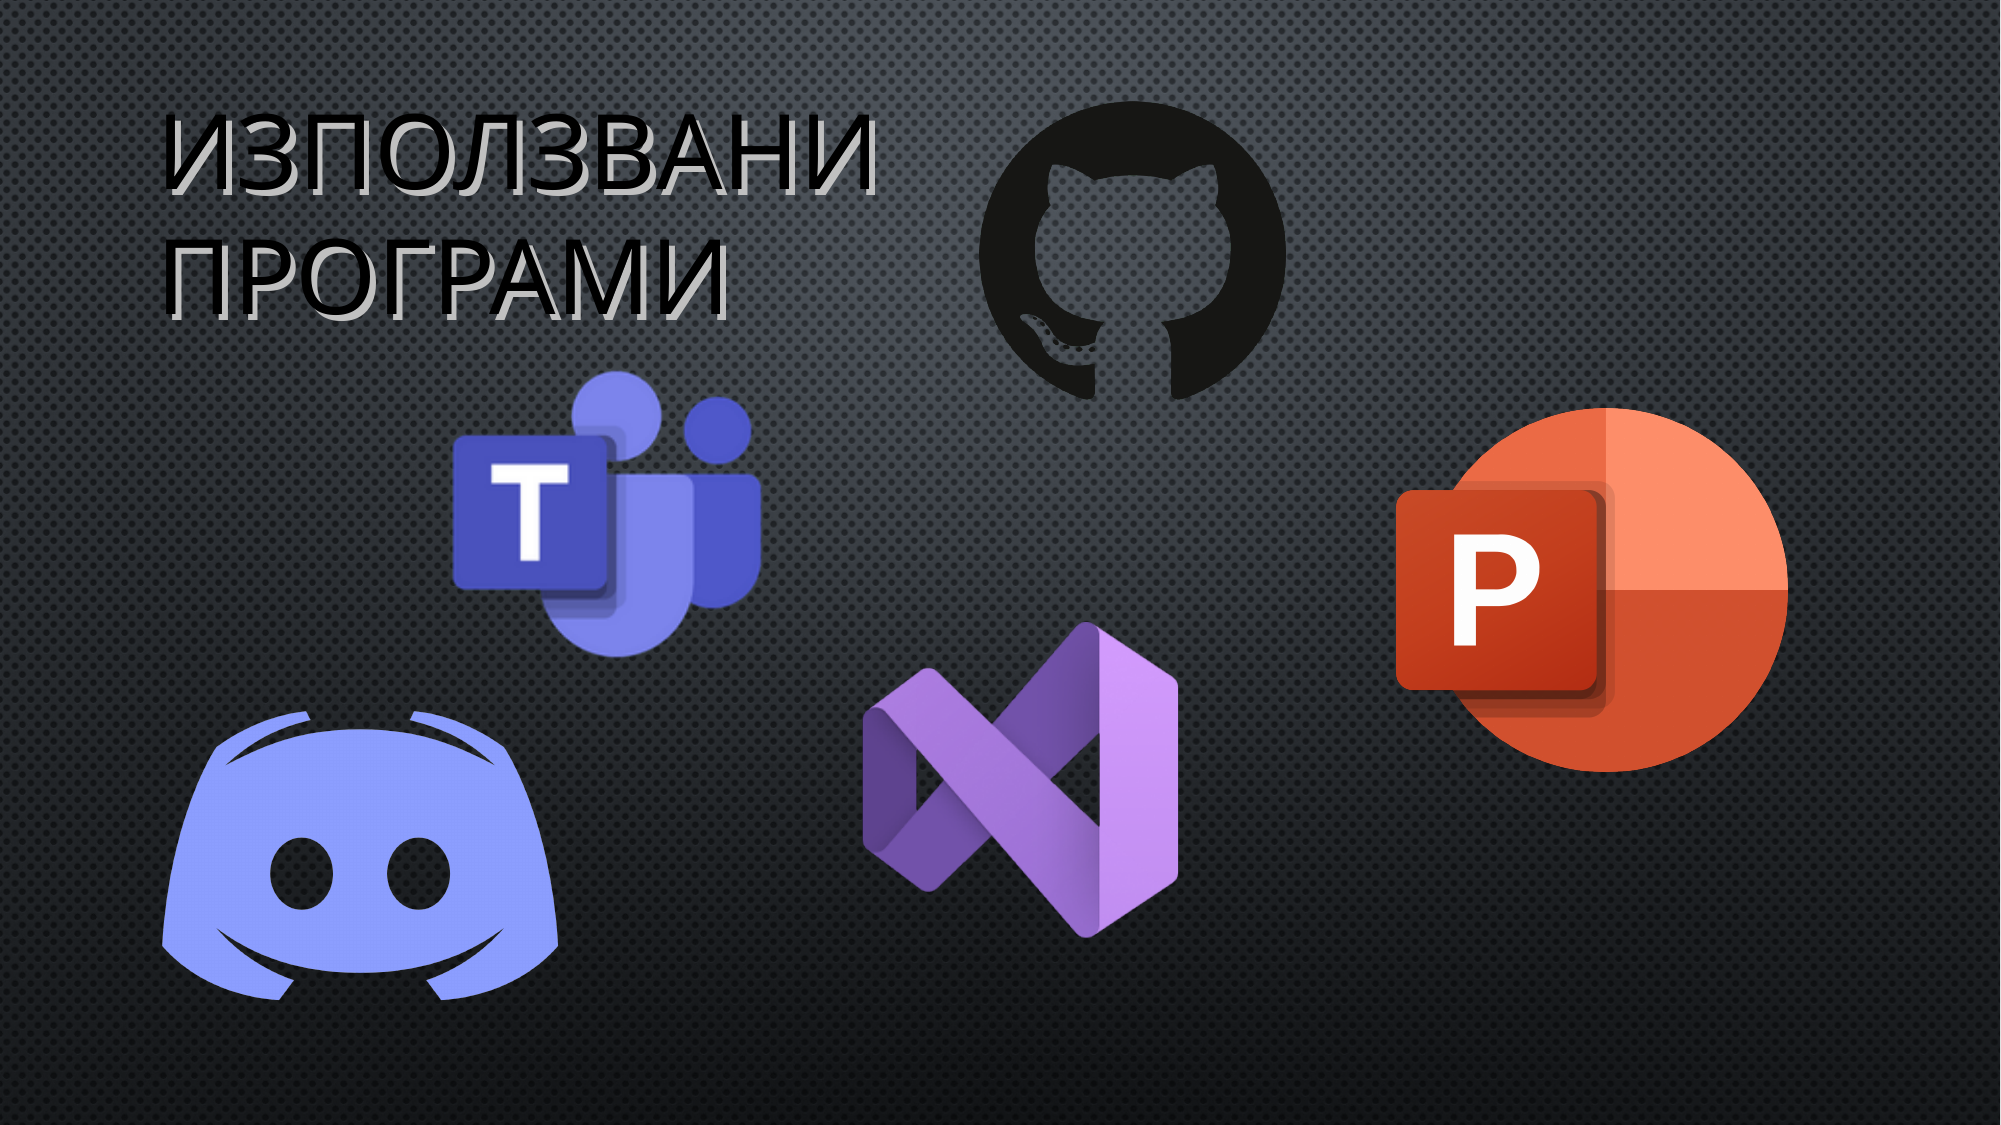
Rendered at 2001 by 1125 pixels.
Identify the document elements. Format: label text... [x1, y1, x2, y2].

picture [979, 101, 1286, 401]
picture [1396, 408, 1788, 772]
title Използвани Програми [141, 53, 971, 367]
picture [144, 219, 1366, 1072]
